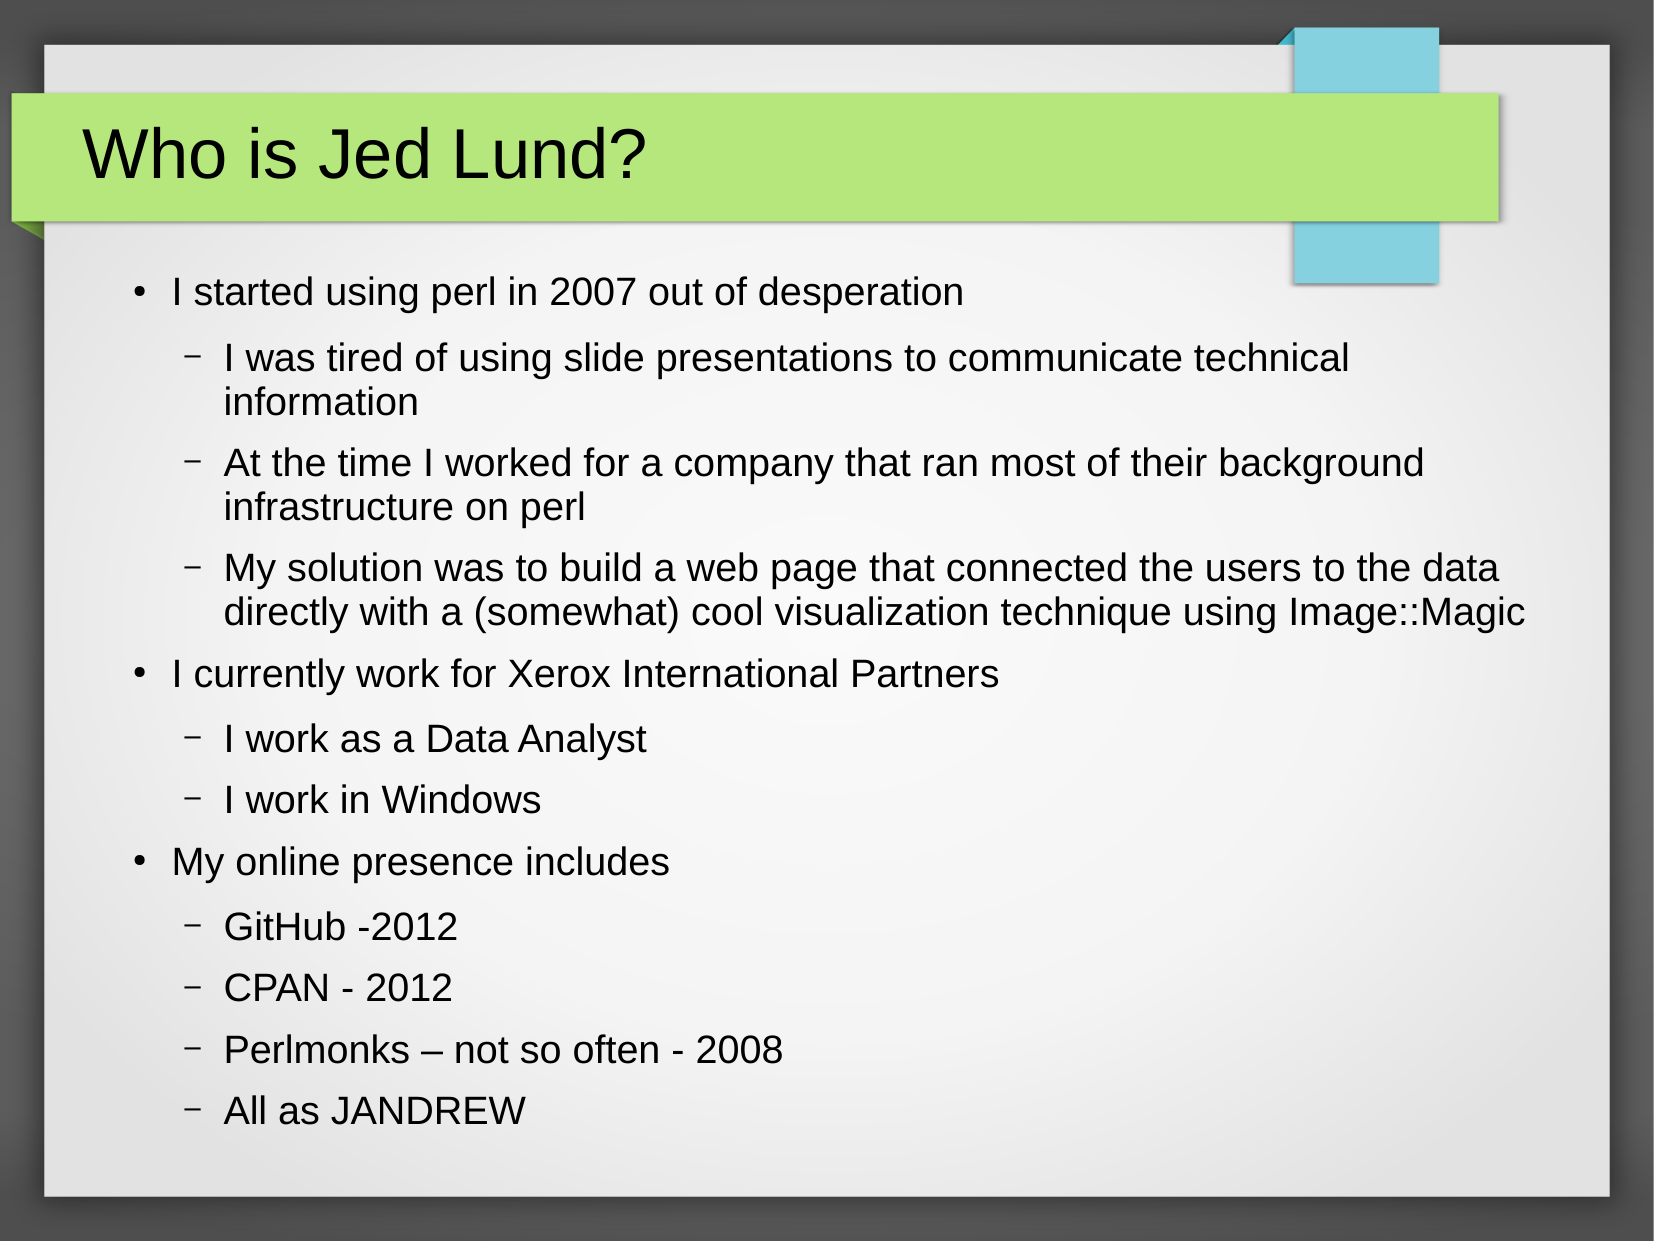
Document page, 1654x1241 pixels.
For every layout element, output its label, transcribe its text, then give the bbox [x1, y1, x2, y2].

picture [0, 0, 1654, 1241]
list I started using perl in 2007 out of desperation I was tired of using slide presentations to communicate technical information At the time I worked for a company that ran most of their background infrastructure on perl My solution was to build a web page that connected the users to the data directly with a (somewhat) cool visualization technique using Image::Magic I currently work for Xerox International Partners I work as a Data Analyst I work in Windows My online presence includes GitHub -2012 CPAN - 2012 Perlmonks – not so often - 2008 All as JANDREW [120, 270, 1531, 1171]
title Who is Jed Lund? [82, 94, 1264, 213]
